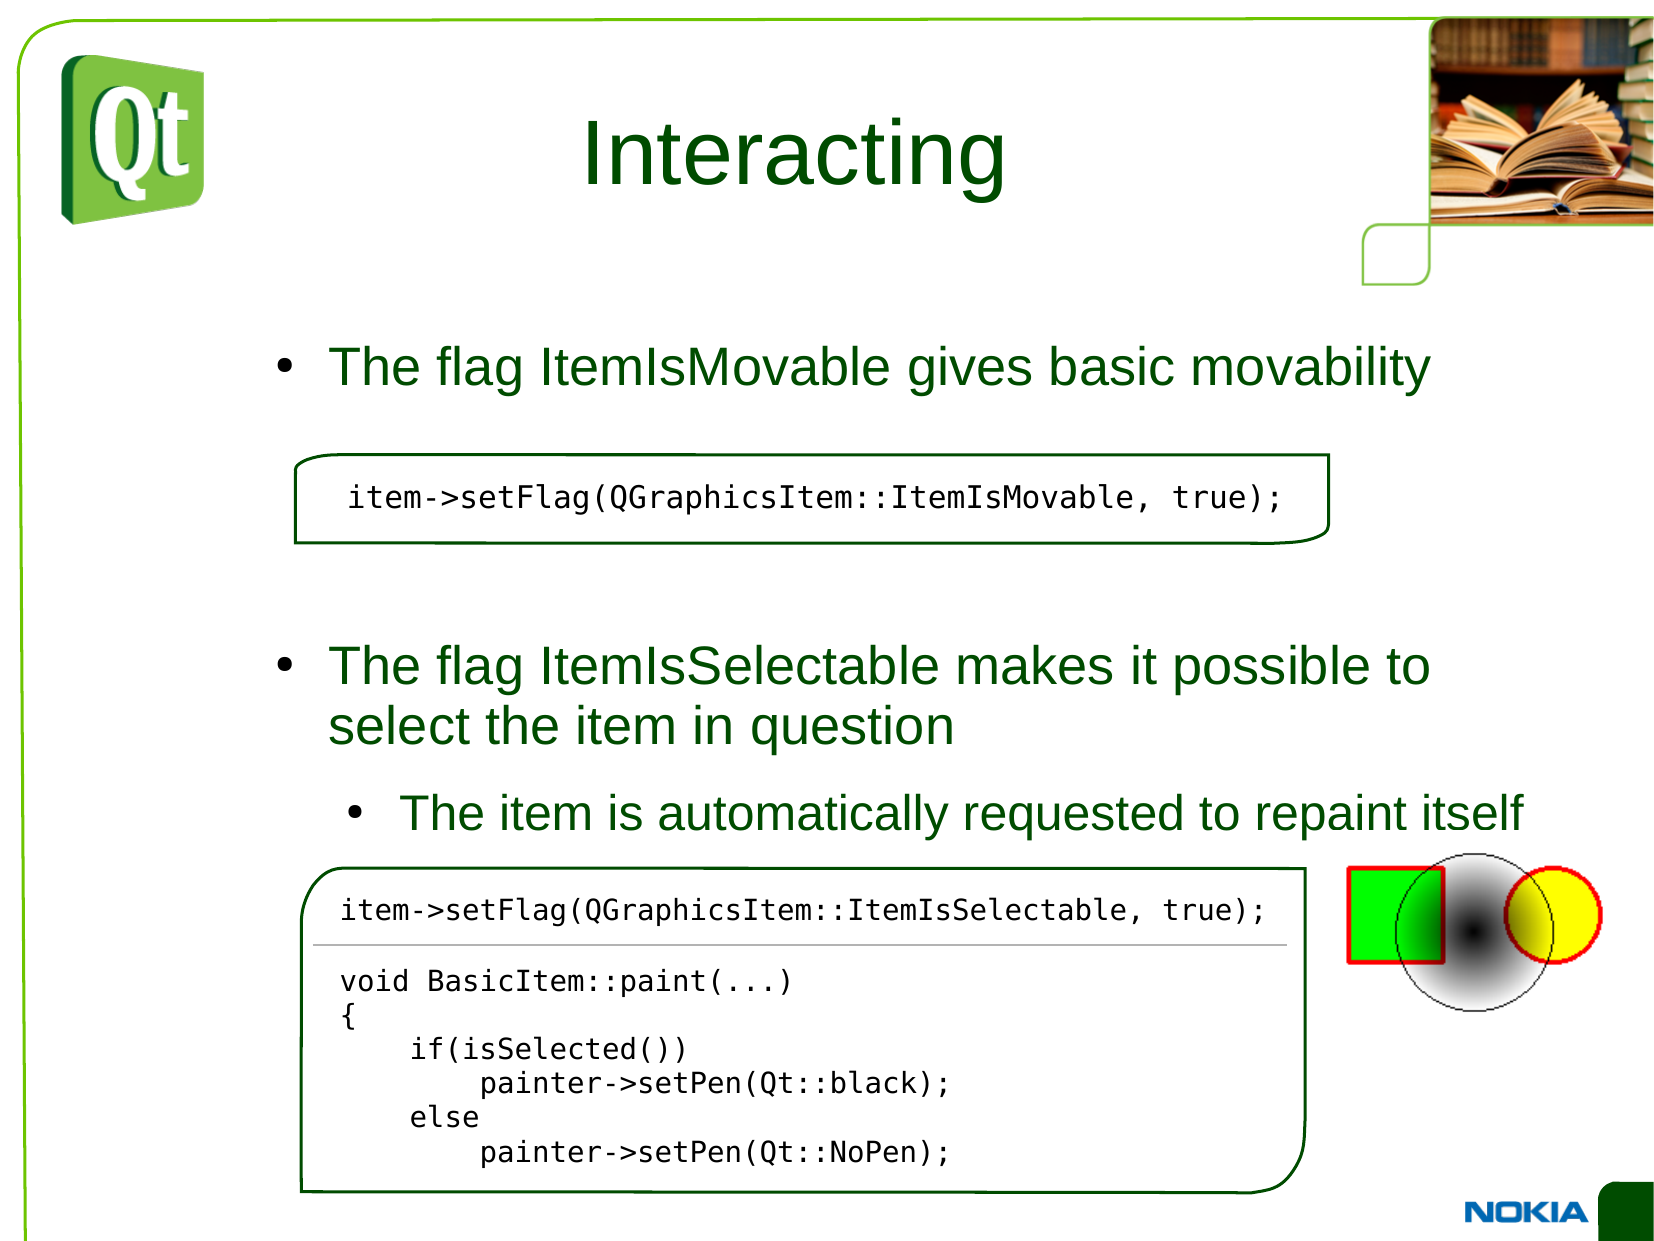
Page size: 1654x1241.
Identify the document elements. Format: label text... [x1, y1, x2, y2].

text_box item->setFlag(QGraphicsItem::ItemIsSelectable, true); void BasicItem::paint(...) { if(isSelected()) painter->setPen(Qt::black); else painter->setPen(Qt::NoPen); [324, 885, 1282, 944]
picture [61, 55, 204, 225]
picture [1338, 5, 1654, 306]
title Interacting [257, 49, 1333, 257]
list The flag ItemIsMovable gives basic movability The flag ItemIsSelectable makes it possible to select the item in question The item is automatically requested to repaint itself [257, 336, 1577, 1085]
text_box item->setFlag(QGraphicsItem::ItemIsSelectable, true); void BasicItem::paint(...) { if(isSelected()) painter->setPen(Qt::black); else painter->setPen(Qt::NoPen); [324, 946, 1282, 1177]
picture [1465, 1201, 1589, 1223]
picture [1320, 830, 1625, 1034]
list The flag ItemIsMovable gives basic movability The flag ItemIsSelectable makes it possible to select the item in question The item is automatically requested to repaint itself [303, 870, 1303, 1085]
text_box item->setFlag(QGraphicsItem::ItemIsMovable, true); [332, 472, 1300, 524]
